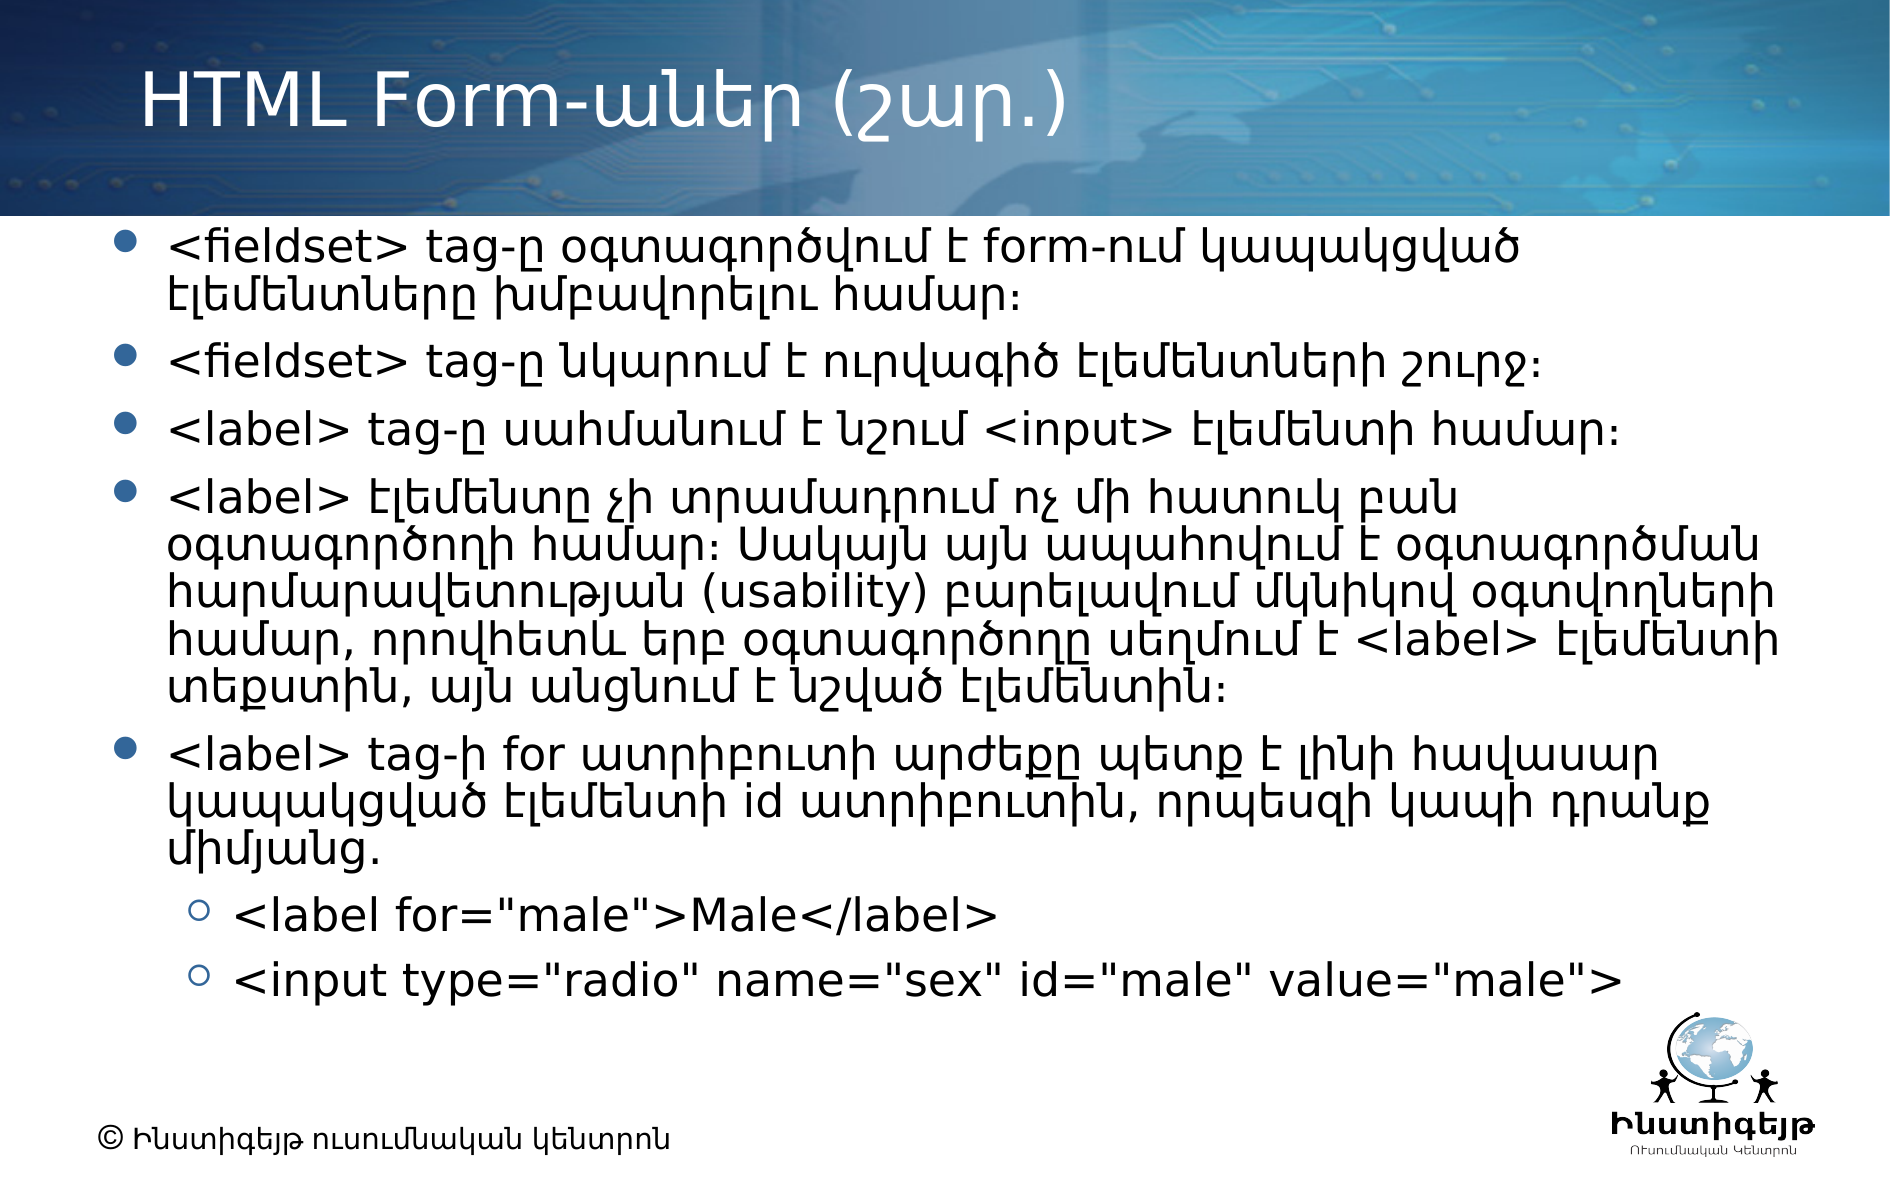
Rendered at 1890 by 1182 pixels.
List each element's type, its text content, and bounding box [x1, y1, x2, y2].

picture [0, 0, 1890, 216]
list <fieldset> tag-ը օգտագործվում է form-ում կապակցված էլեմենտները խմբավորելու համար։ <fieldset> tag-ը նկարում է ուրվագիծ էլեմենտների շուրջ։ <label> tag-ը սահմանում է նշում <input> էլեմենտի համար։ <label> էլեմենտը չի տրամադրում ոչ մի հատուկ բան օգտագործողի համար։ Սակայն այն ապահովում է օգտագործման հարմարավետության (usability) բարելավում մկնիկով օգտվողների համար, որովհետև երբ օգտագործողը սեղմում է <label> էլեմենտի տեքստին, այն անցնում է նշված էլեմենտին։ <label> tag-ի for ատրիբուտի արժեքը պետք է լինի հավասար կապակցված էլեմենտի id ատրիբուտին, որպեսզի կապի դրանք միմյանց․ <label for="male">Male</label> <input type="radio" name="sex" id="male" value="male"> [110, 224, 1801, 257]
picture [1612, 1012, 1815, 1157]
